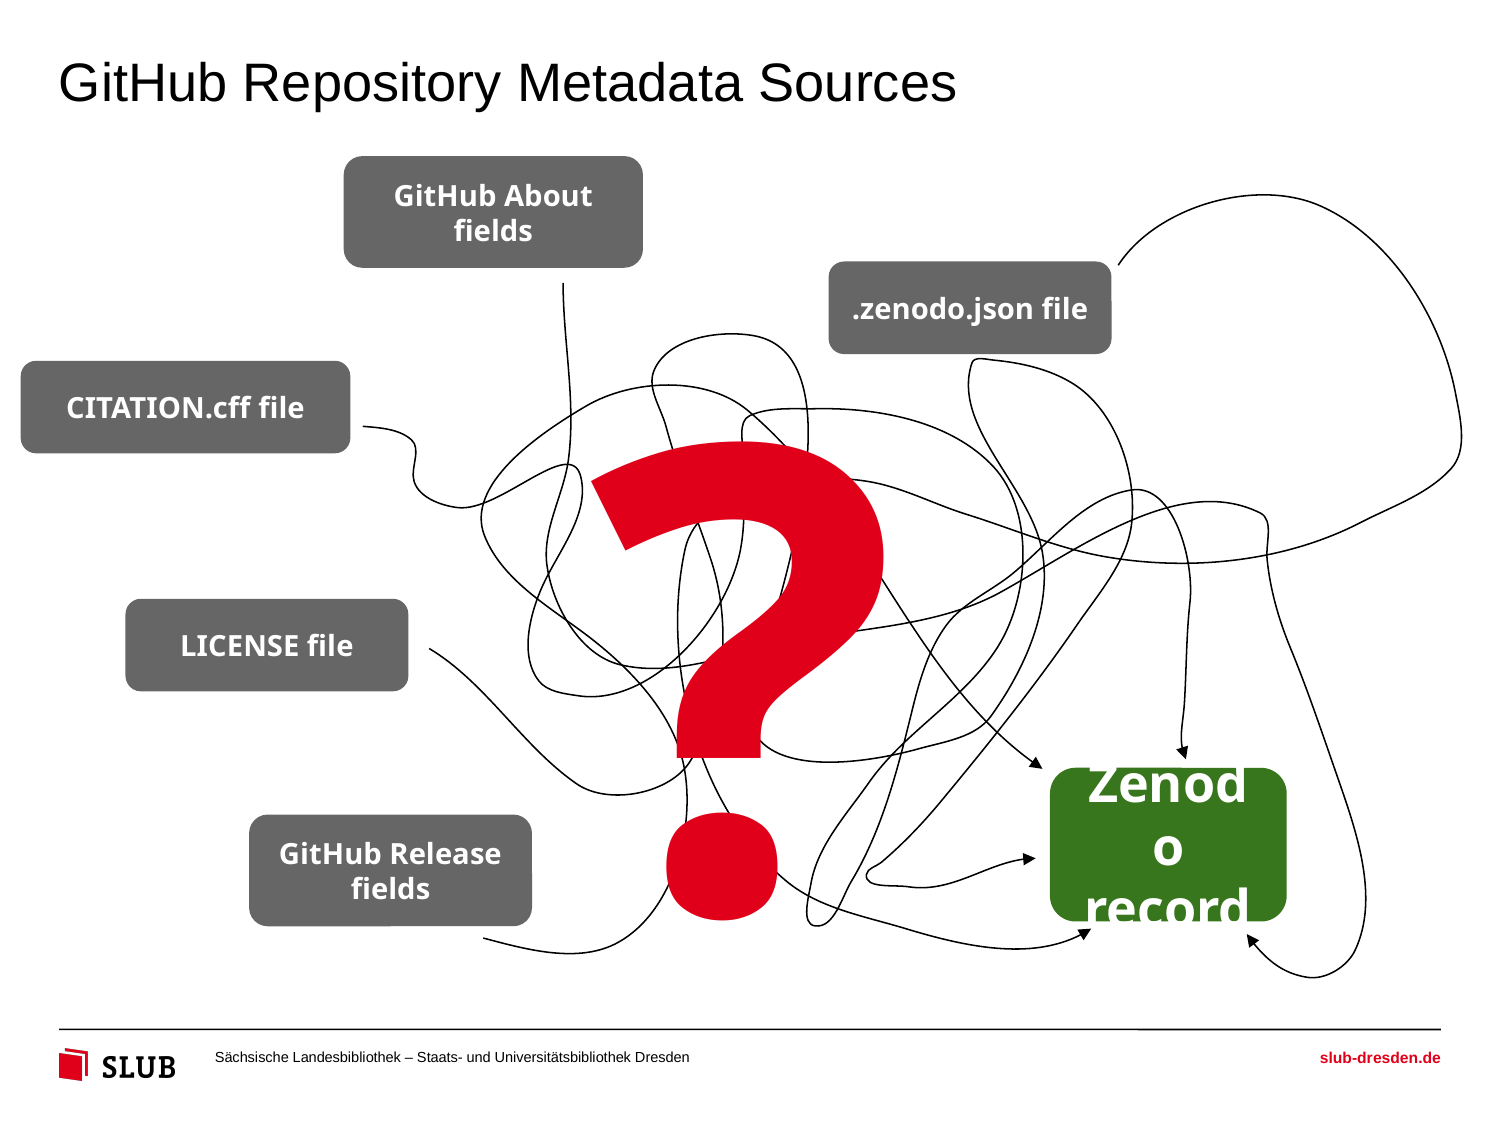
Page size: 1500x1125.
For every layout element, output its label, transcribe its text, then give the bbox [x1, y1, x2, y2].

text_box CITATION.cff file [20, 360, 351, 454]
text_box .zenodo.json file [828, 261, 1112, 355]
title GitHub Repository Metadata Sources [58, 47, 1441, 119]
text_box Zenodo record [1049, 767, 1287, 922]
text_box ? [574, 247, 925, 1058]
text_box GitHub About fields [343, 156, 643, 268]
text_box LICENSE file [125, 598, 409, 692]
picture [59, 1048, 175, 1081]
text_box GitHub Release fields [249, 814, 533, 927]
